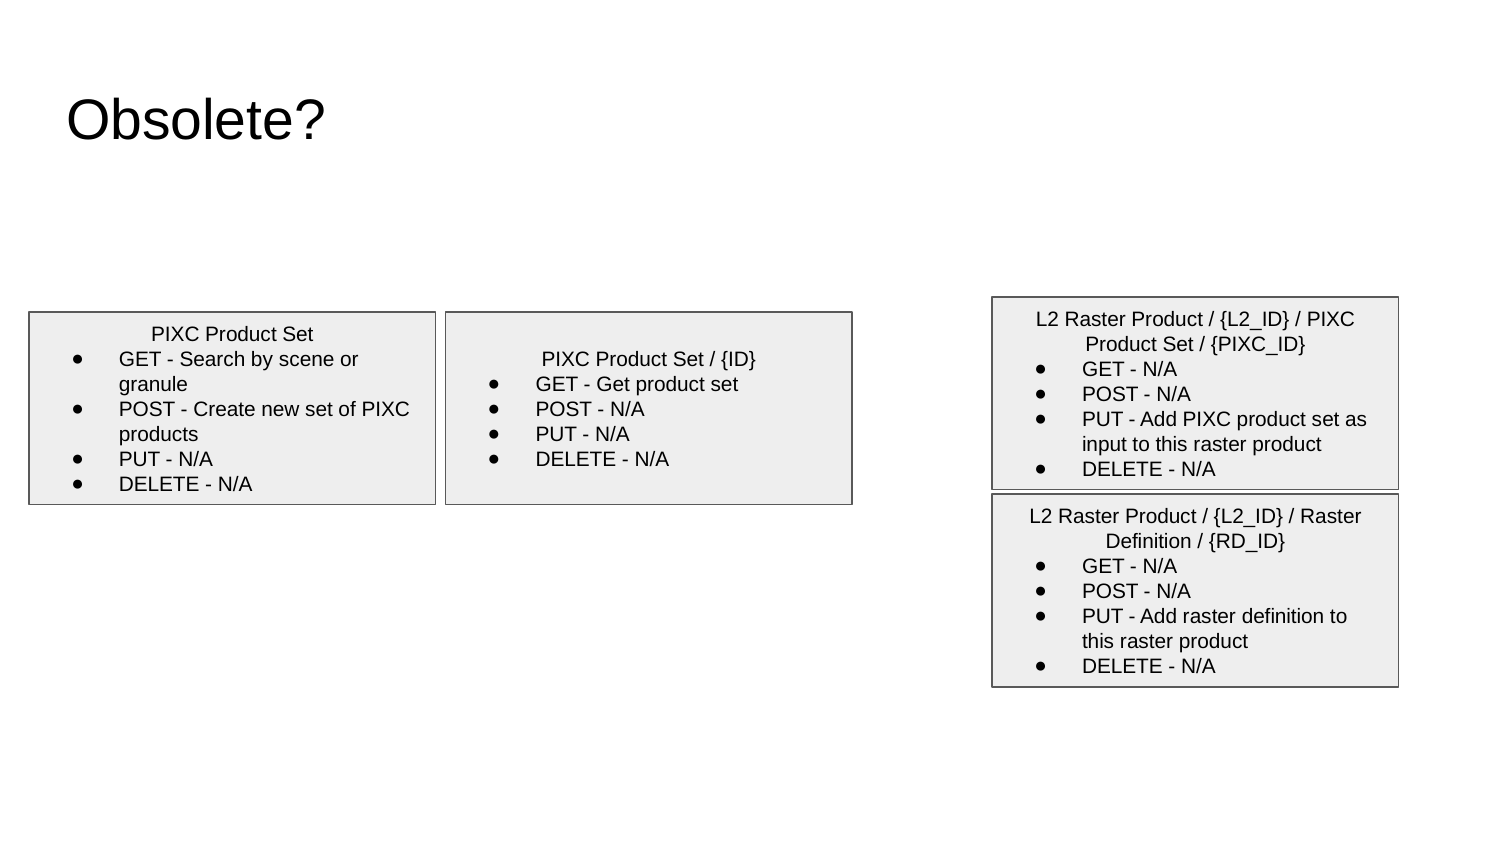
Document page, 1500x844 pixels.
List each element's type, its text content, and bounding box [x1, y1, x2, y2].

text_box L2 Raster Product / {L2_ID} / Raster Definition / {RD_ID} GET - N/A POST - N/A PUT - Add raster definition to this raster product DELETE - N/A [992, 494, 1399, 687]
title Obsolete? [51, 72, 1449, 167]
text_box PIXC Product Set GET - Search by scene or granule POST - Create new set of PIXC products PUT - N/A DELETE - N/A [29, 312, 436, 505]
text_box PIXC Product Set / {ID} GET - Get product set POST - N/A PUT - N/A DELETE - N/A [446, 312, 852, 505]
text_box L2 Raster Product / {L2_ID} / PIXC Product Set / {PIXC_ID} GET - N/A POST - N/A PUT - Add PIXC product set as input to this raster product DELETE - N/A [992, 297, 1399, 490]
